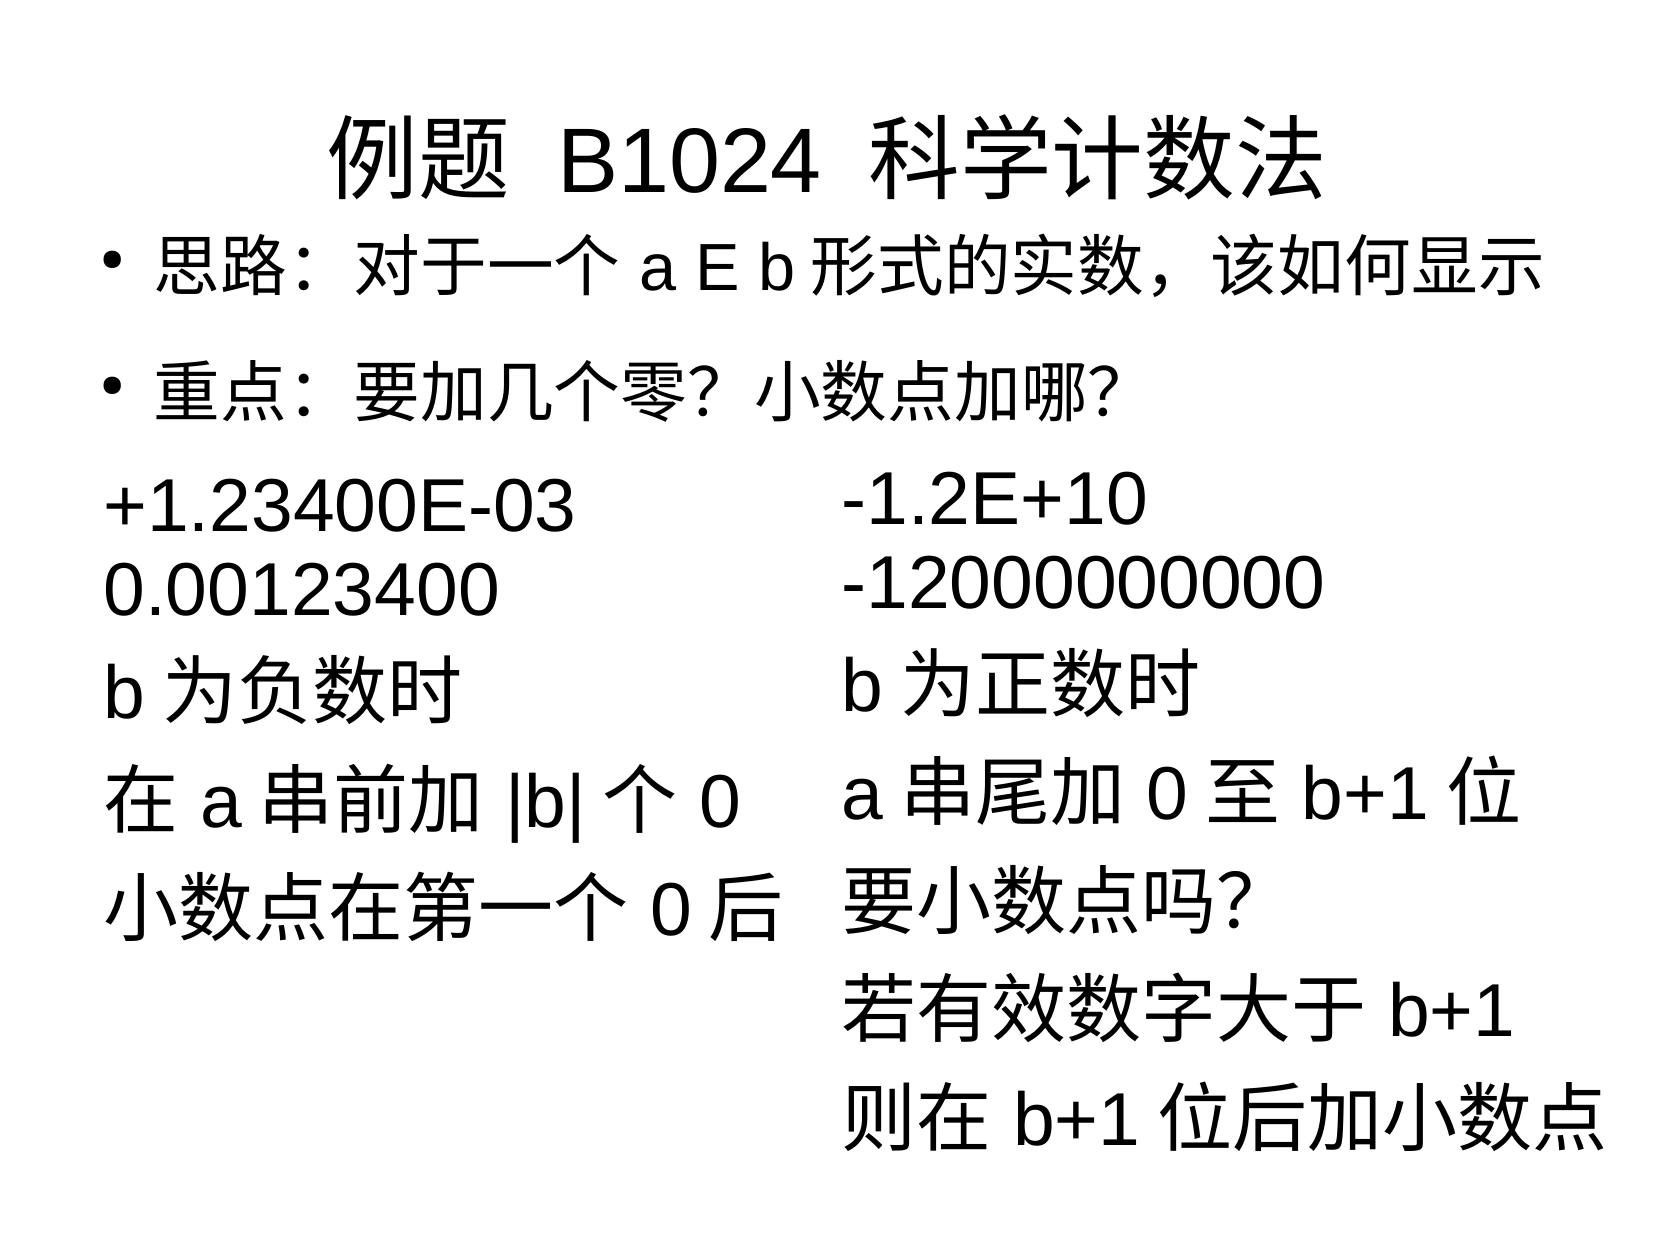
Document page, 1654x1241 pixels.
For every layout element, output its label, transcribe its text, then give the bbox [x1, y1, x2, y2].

text_box +1.23400E-03 0.00123400 b为负数时 在a串前加|b|个0 小数点在第一个0后 [88, 456, 804, 1084]
list 思路：对于一个a E b形式的实数，该如何显示 重点：要加几个零？小数点加哪？ [82, 212, 1571, 1241]
text_box -1.2E+10 -12000000000 b为正数时 a串尾加0至b+1位 要小数点吗？ 若有效数字大于b+1 则在b+1位后加小数点 [826, 448, 1642, 1193]
title 例题 B1024 科学计数法 [82, 49, 1571, 212]
